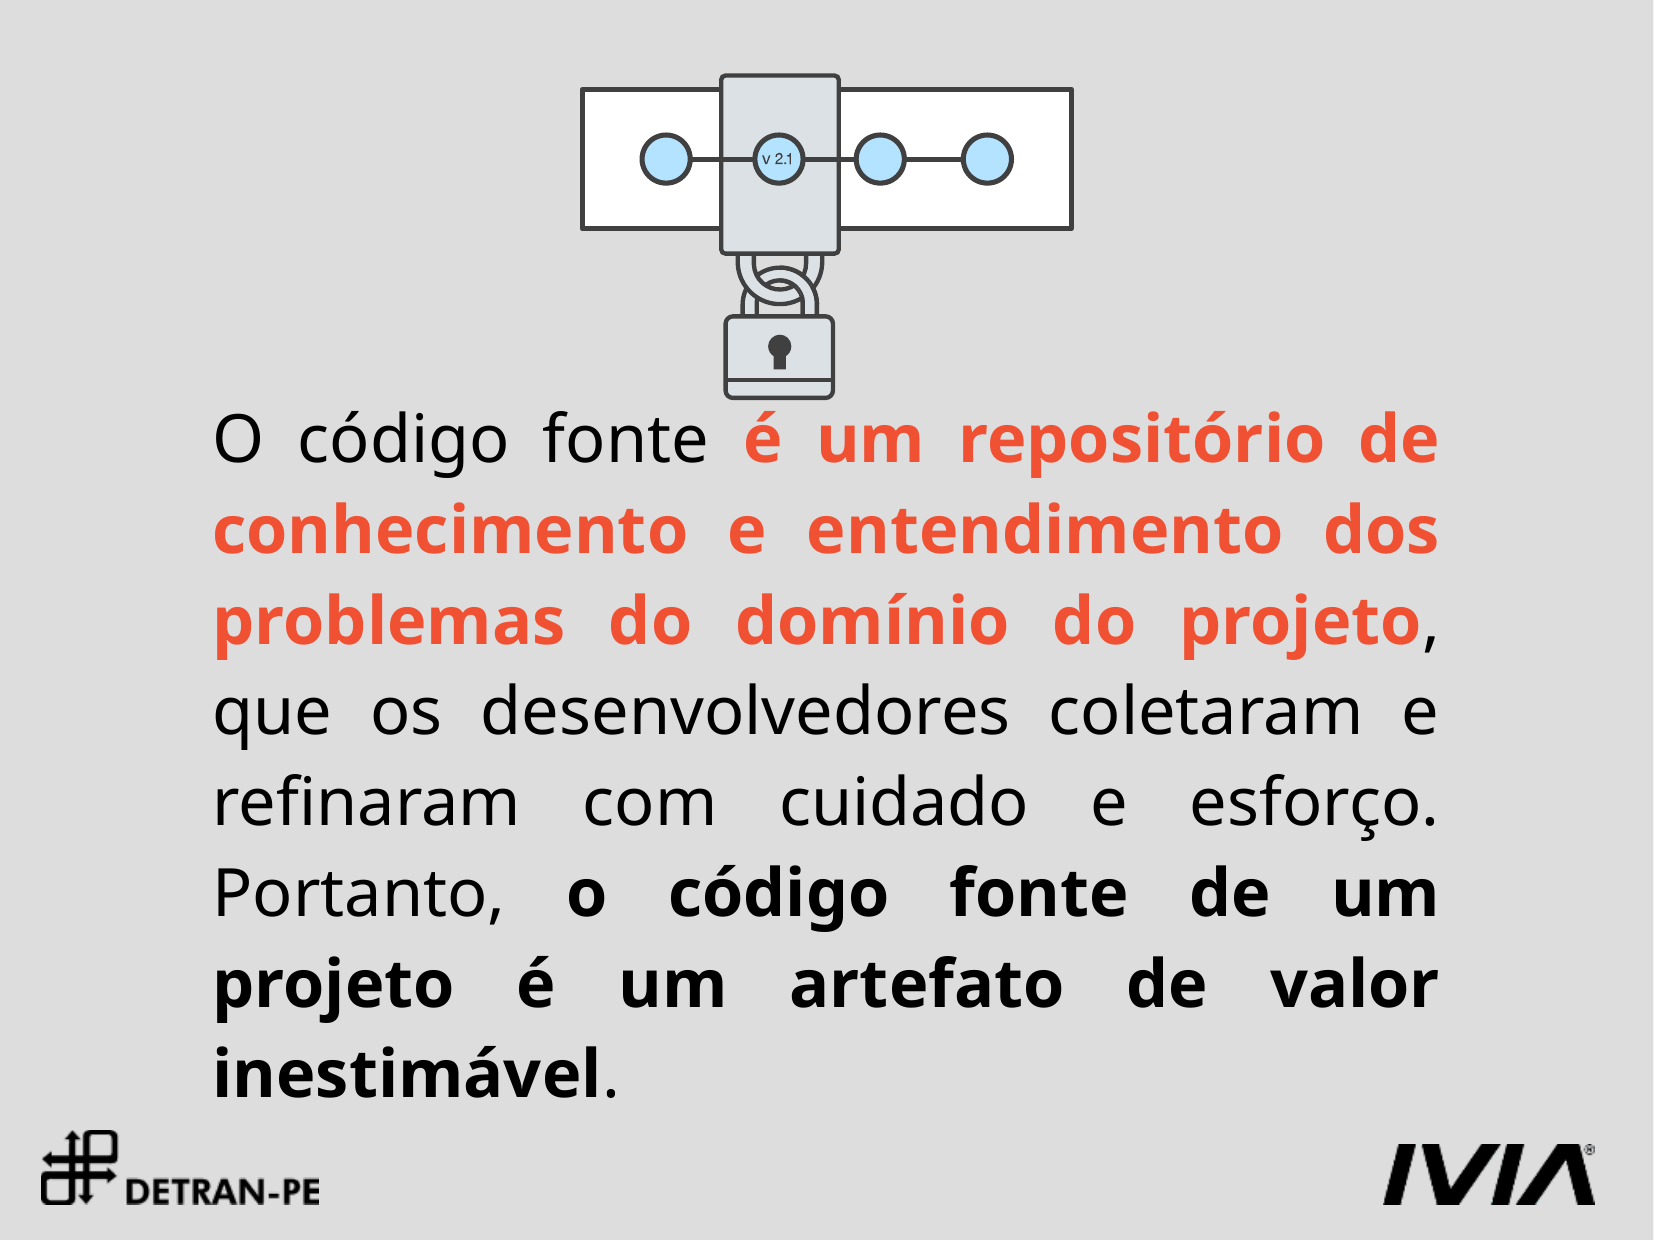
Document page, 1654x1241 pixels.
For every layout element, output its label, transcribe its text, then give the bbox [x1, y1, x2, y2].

picture [319, 16, 1335, 432]
subtitle O código fonte é um repositório de conhecimento e entendimento dos problemas do domínio do projeto, que os desenvolvedores coletaram e refinaram com cuidado e esforço. Portanto, o código fonte de um projeto é um artefato de valor inestimável. [212, 486, 1441, 1023]
picture [41, 1130, 319, 1205]
picture [1383, 1144, 1595, 1205]
